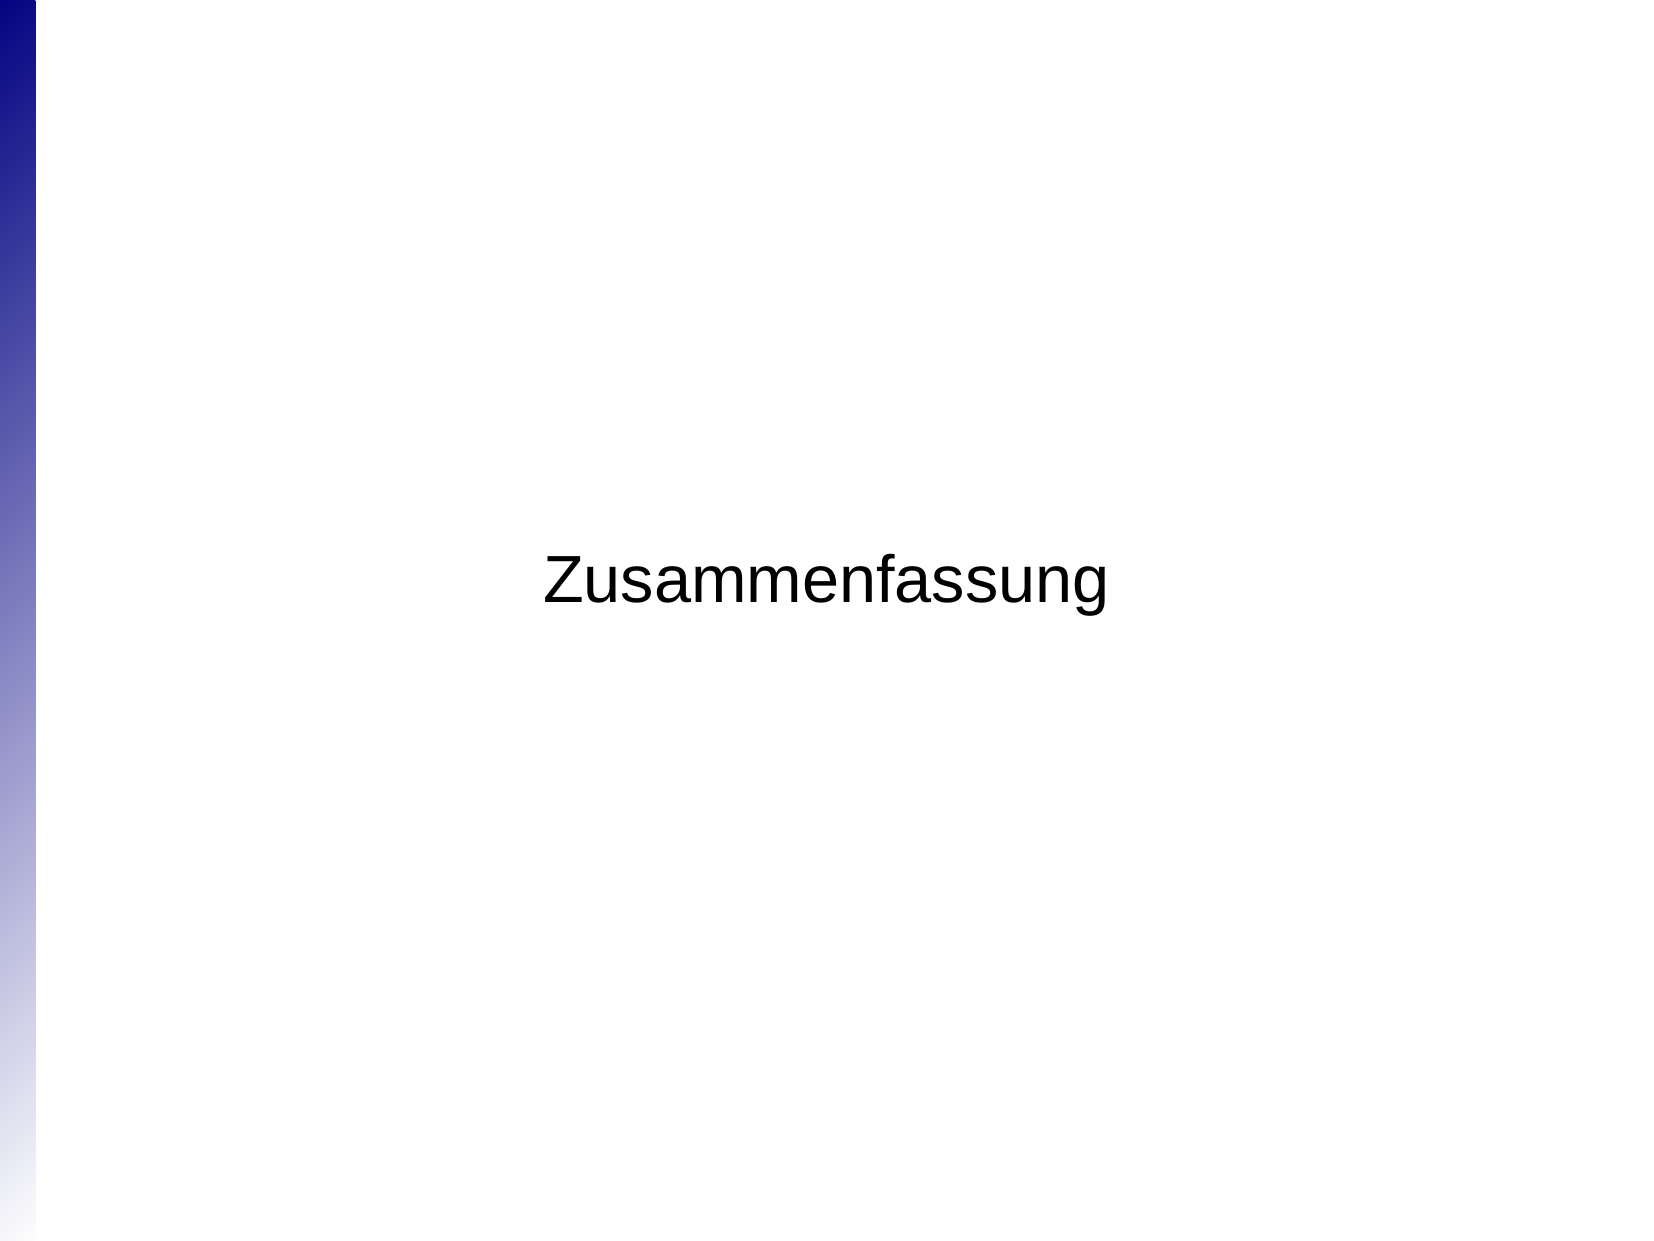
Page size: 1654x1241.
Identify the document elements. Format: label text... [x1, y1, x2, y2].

subtitle Zusammenfassung [82, 49, 1571, 1109]
